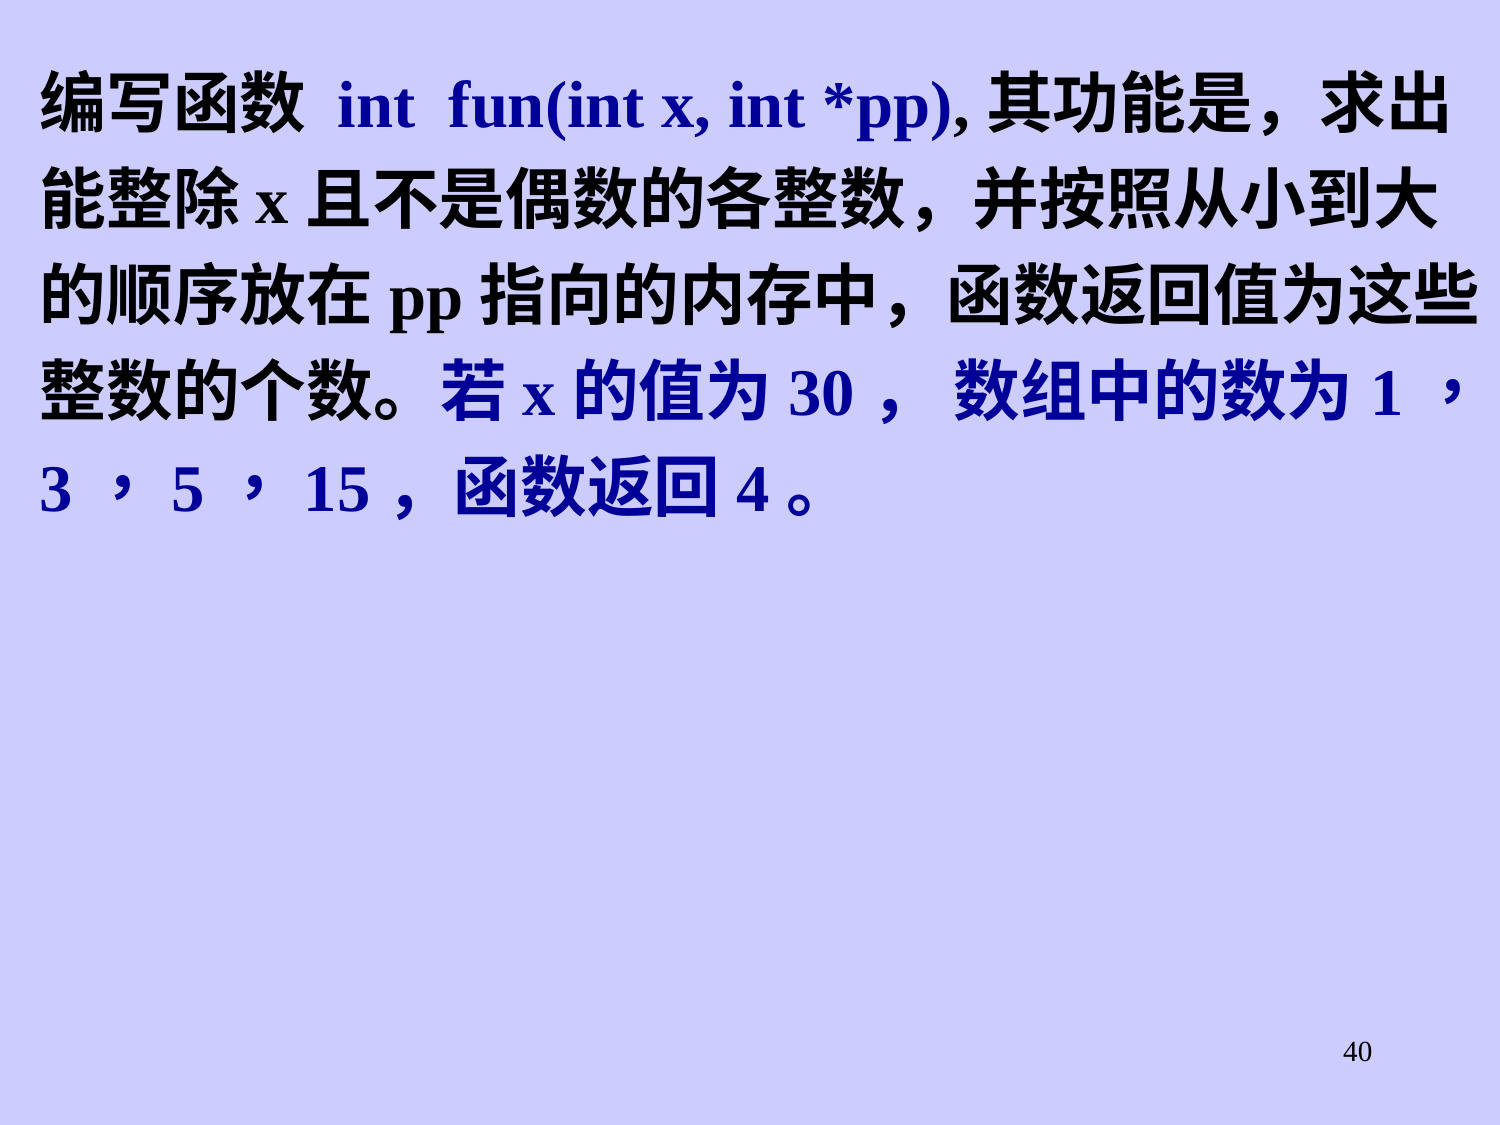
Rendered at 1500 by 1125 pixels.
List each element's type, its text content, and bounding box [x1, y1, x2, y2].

text_box <编号> [1074, 1025, 1388, 1101]
text_box 编写函数 int fun(int x, int *pp),其功能是，求出能整除x且不是偶数的各整数，并按照从小到大的顺序放在pp指向的内存中，函数返回值为这些整数的个数。若x的值为30， 数组中的数为1，3，5，15，函数返回4。 [24, 37, 1500, 533]
